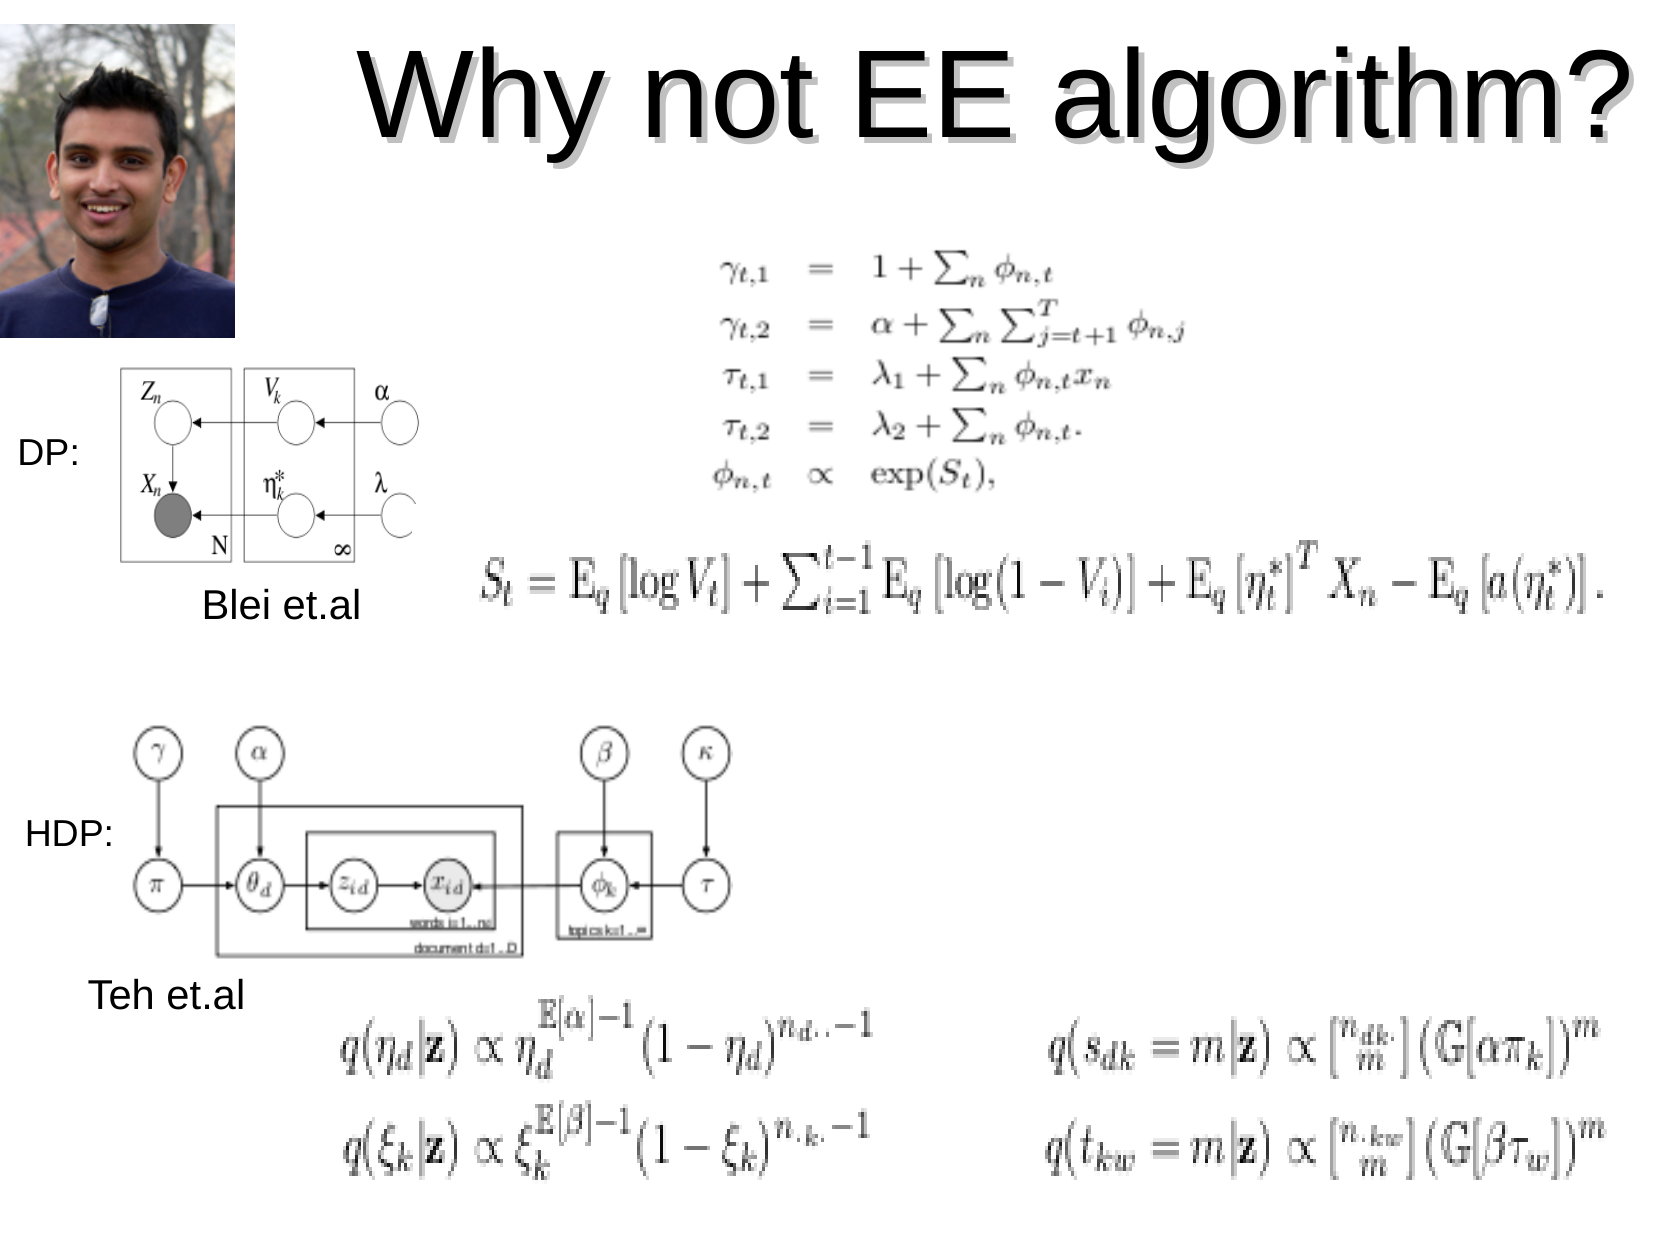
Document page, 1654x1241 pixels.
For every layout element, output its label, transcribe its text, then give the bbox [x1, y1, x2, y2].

picture [120, 686, 1651, 1214]
text_box Why not EE algorithm? [341, 16, 1654, 187]
picture [0, 24, 235, 338]
text_box HDP: [10, 804, 120, 880]
text_box Teh et.al [32, 964, 301, 1051]
text_box DP: [2, 424, 115, 500]
text_box Blei et.al [147, 574, 412, 660]
picture [115, 227, 1654, 664]
